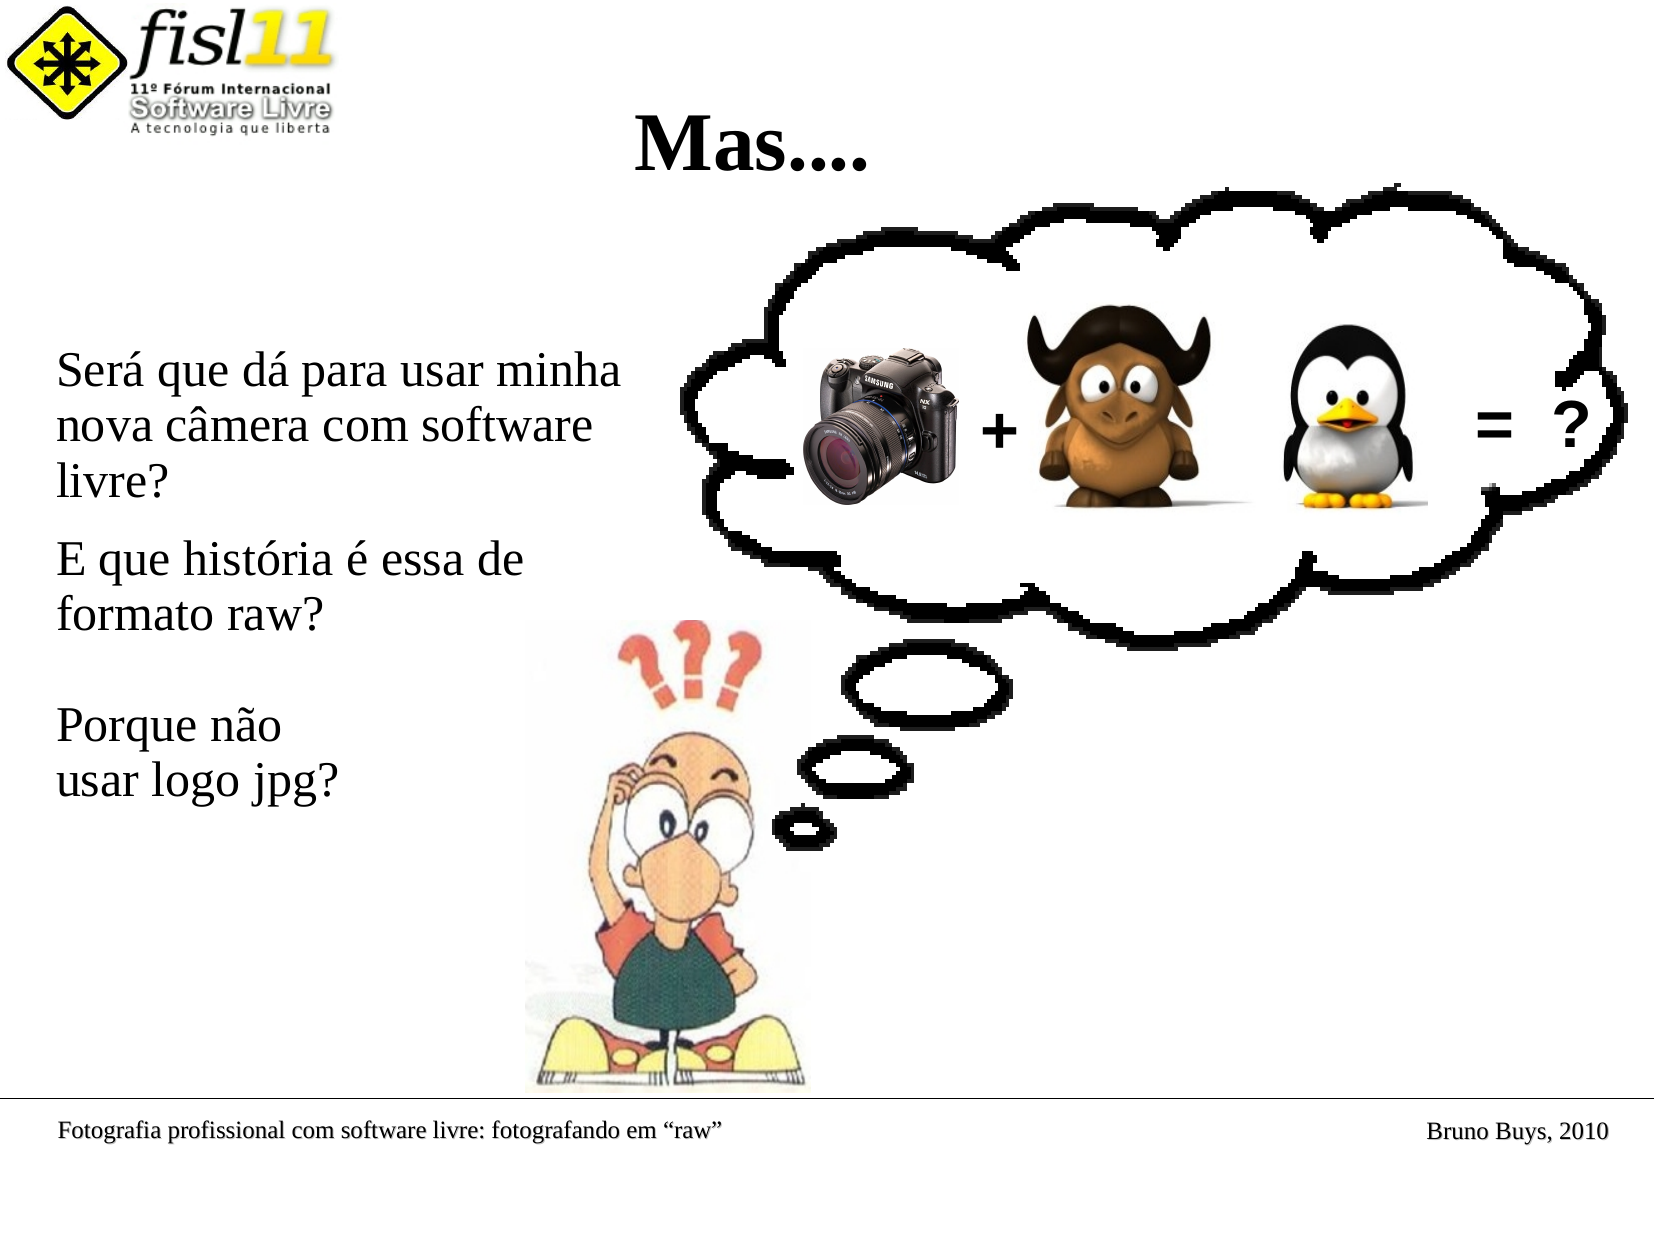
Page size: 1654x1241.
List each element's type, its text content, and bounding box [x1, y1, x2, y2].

text_box = ? [1460, 379, 1654, 562]
text_box Será que dá para usar minha nova câmera com software livre? E que história é essa de formato raw? Porque não usar logo jpg? [41, 334, 650, 904]
picture [525, 183, 1643, 1093]
text_box Mas.... [620, 88, 945, 196]
picture [5, 3, 343, 148]
text_box Fotografia profissional com software livre: fotografando em “raw” [42, 1108, 739, 1152]
text_box + [965, 385, 1020, 509]
text_box Bruno Buys, 2010 [1411, 1110, 1625, 1153]
